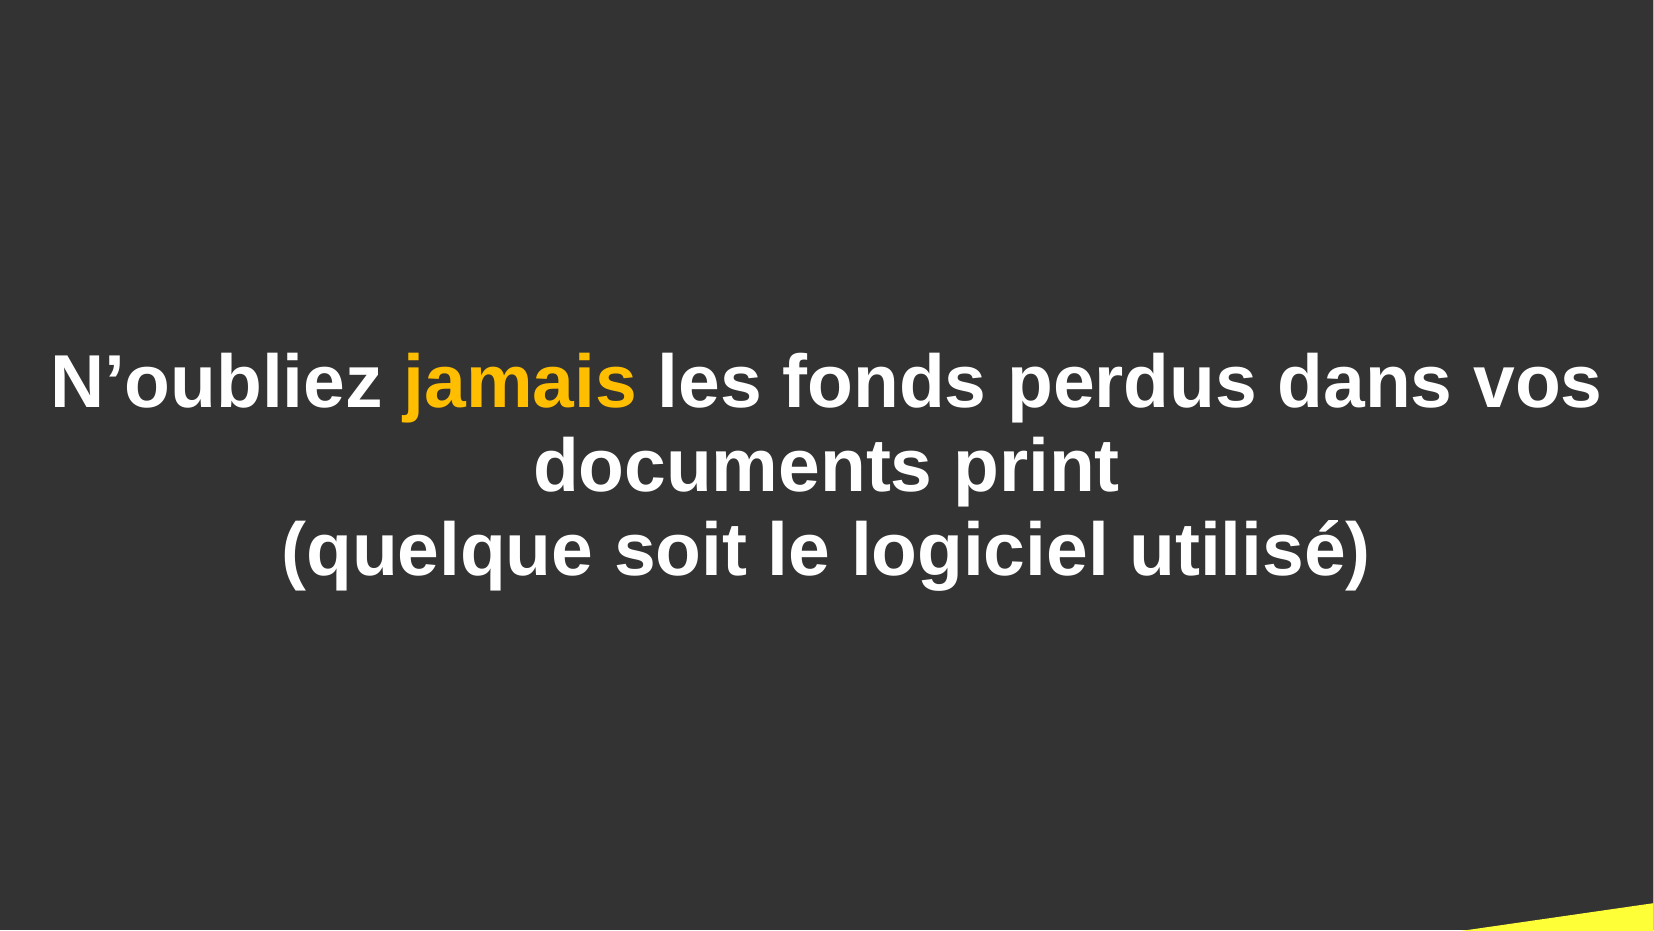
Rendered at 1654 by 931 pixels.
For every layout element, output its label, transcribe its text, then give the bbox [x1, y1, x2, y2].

text_box [1460, 903, 1654, 931]
text_box N’oubliez jamais les fonds perdus dans vos documents print (quelque soit le logiciel utilisé) [35, 331, 1619, 599]
